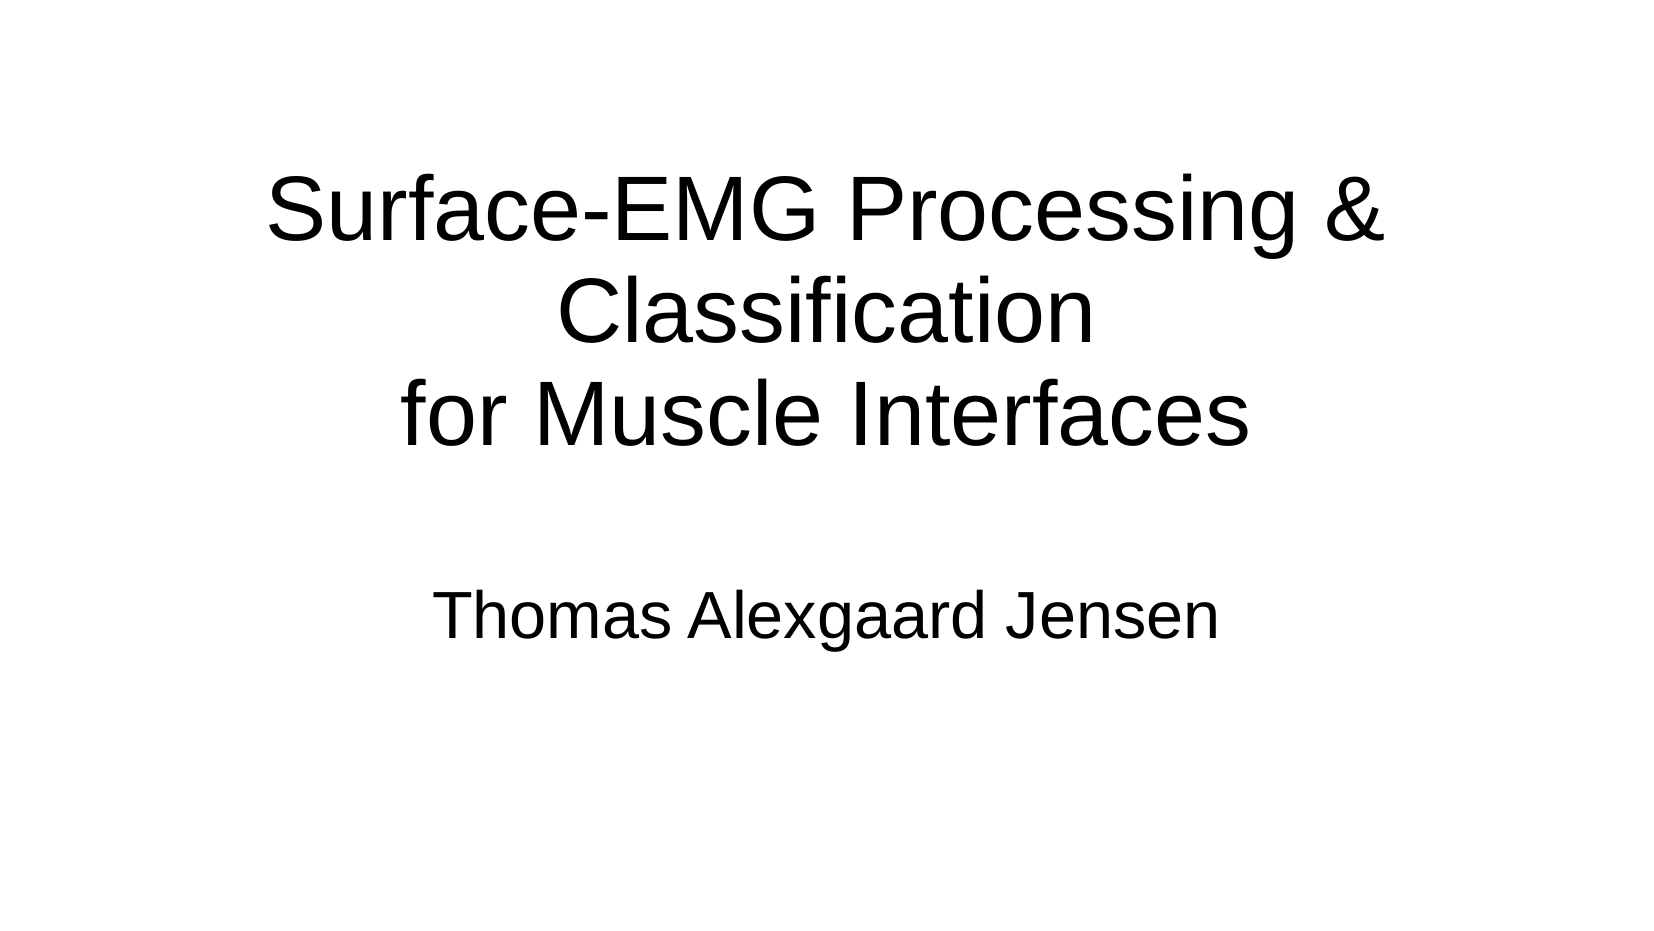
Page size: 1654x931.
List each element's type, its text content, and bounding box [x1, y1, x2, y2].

subtitle Thomas Alexgaard Jensen [82, 345, 1571, 886]
title Surface-EMG Processing & Classification for Muscle Interfaces [82, 157, 1571, 345]
